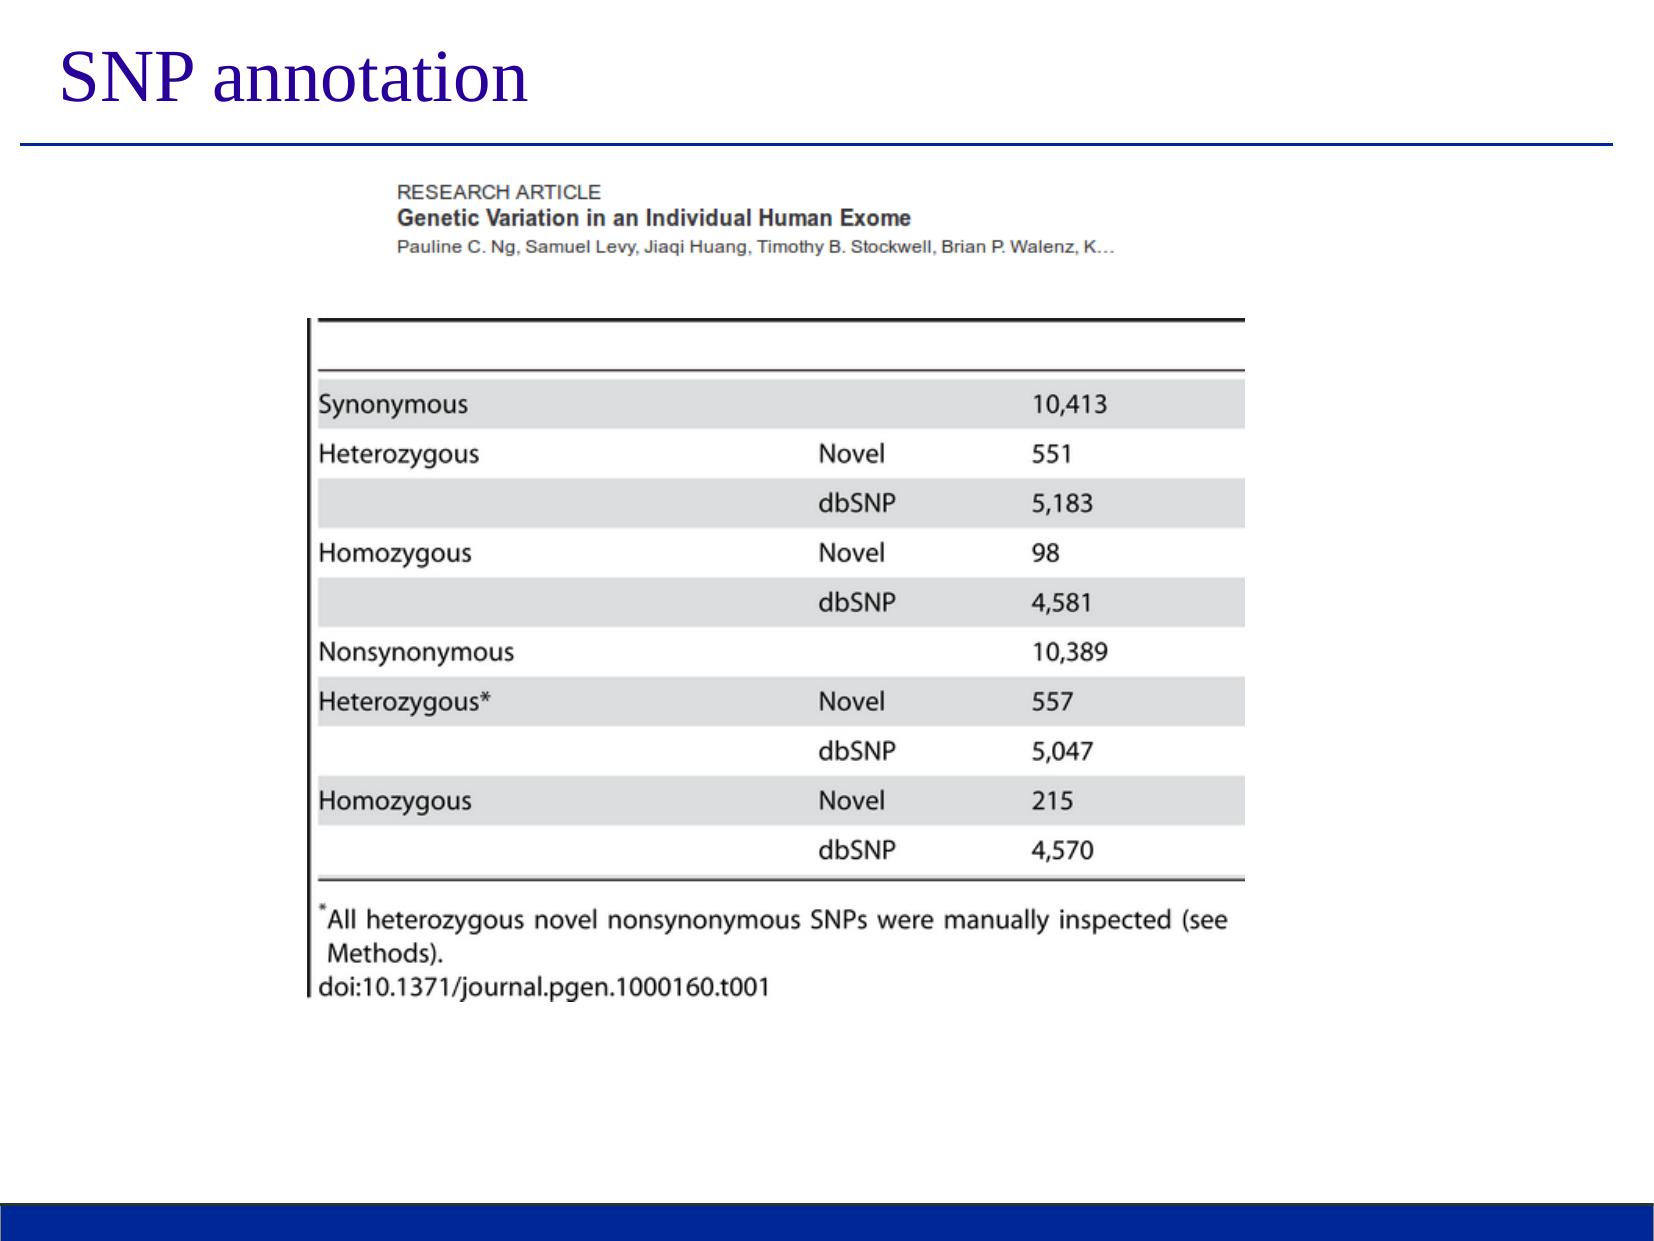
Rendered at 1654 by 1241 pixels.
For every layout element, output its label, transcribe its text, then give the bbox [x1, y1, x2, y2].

text_box SNP annotation [59, 34, 1465, 119]
picture [380, 171, 1134, 272]
picture [307, 318, 1245, 1002]
